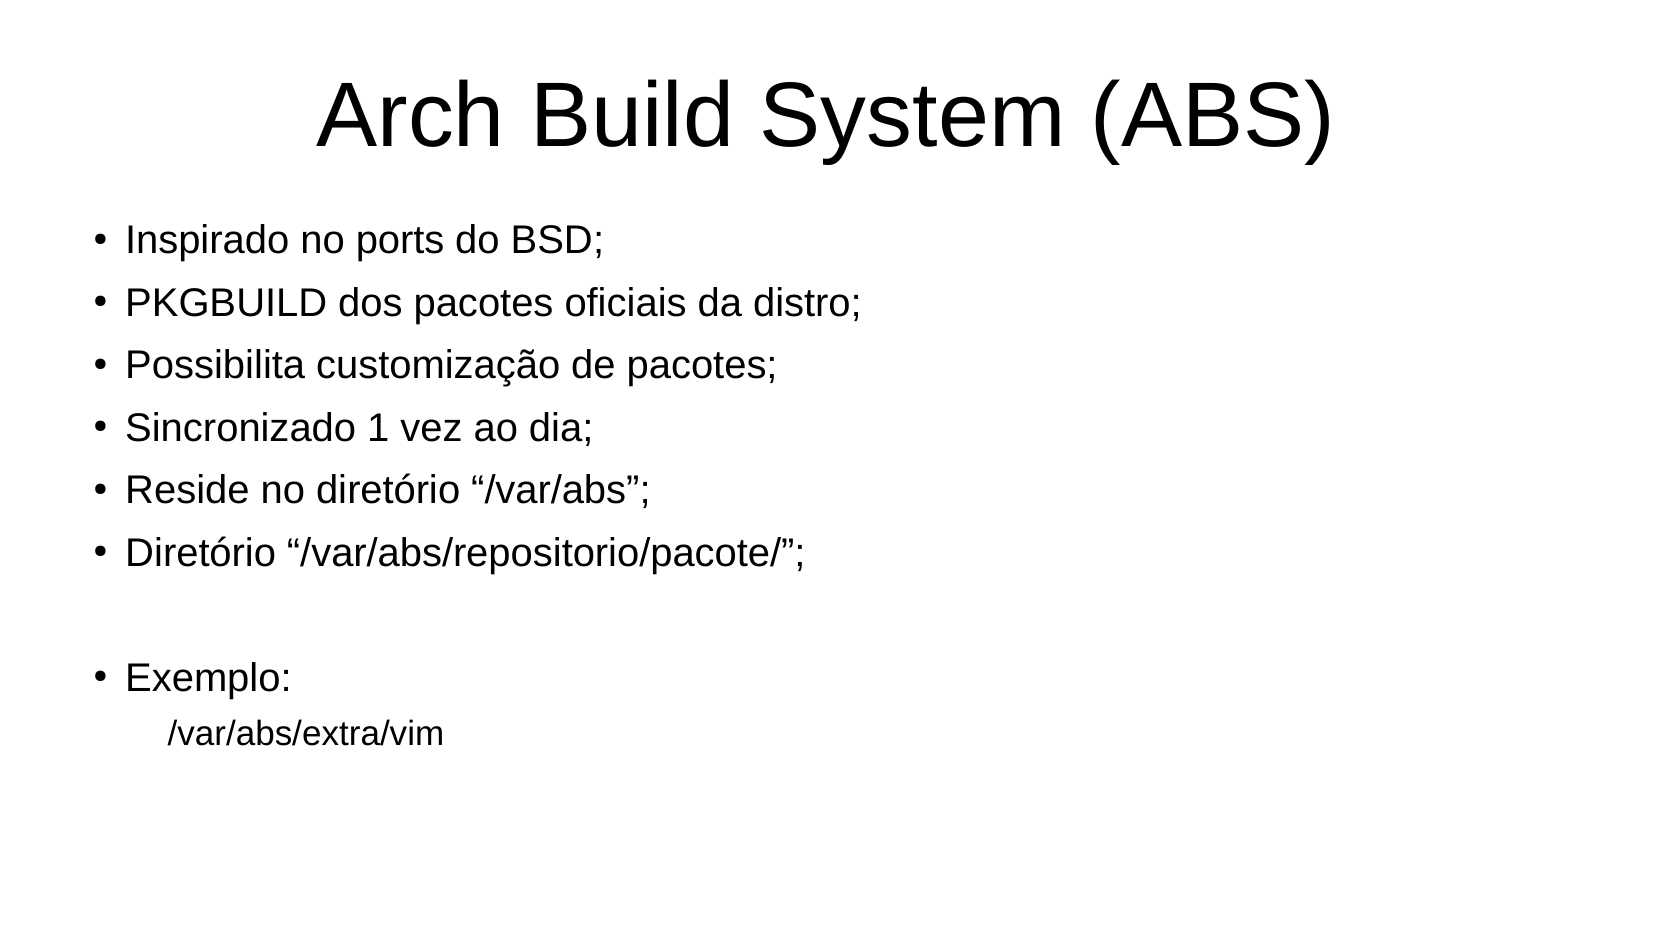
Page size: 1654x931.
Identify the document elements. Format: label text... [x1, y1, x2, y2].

list Inspirado no ports do BSD; PKGBUILD dos pacotes oficiais da distro; Possibilita customização de pacotes; Sincronizado 1 vez ao dia; Reside no diretório “/var/abs”; Diretório “/var/abs/repositorio/pacote/”; Exemplo: /var/abs/extra/vim [82, 217, 1571, 758]
title Arch Build System (ABS) [82, 37, 1571, 193]
